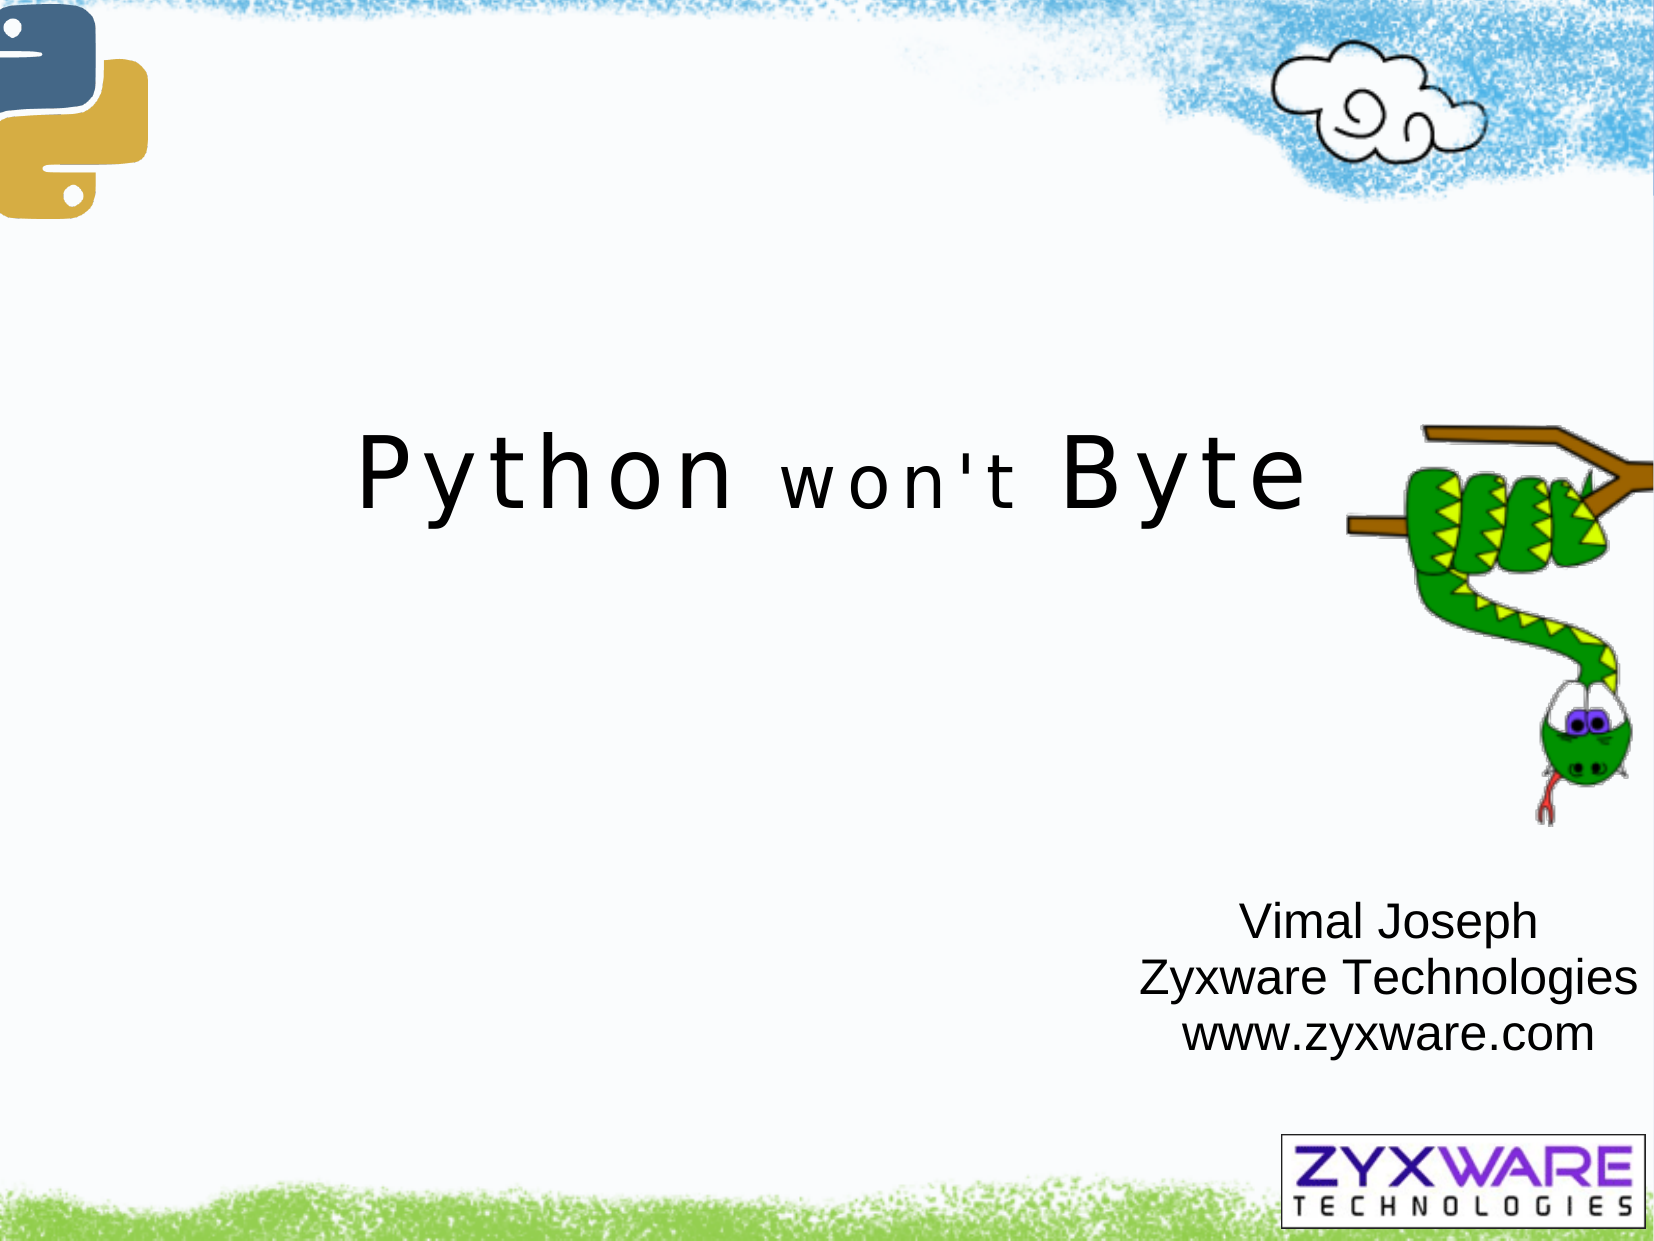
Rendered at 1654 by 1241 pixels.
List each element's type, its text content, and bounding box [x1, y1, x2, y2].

picture [0, 0, 1654, 1241]
text_box Vimal Joseph Zyxware Technologies www.zyxware.com [1124, 885, 1654, 1087]
title Python won't Byte [354, 386, 1418, 562]
